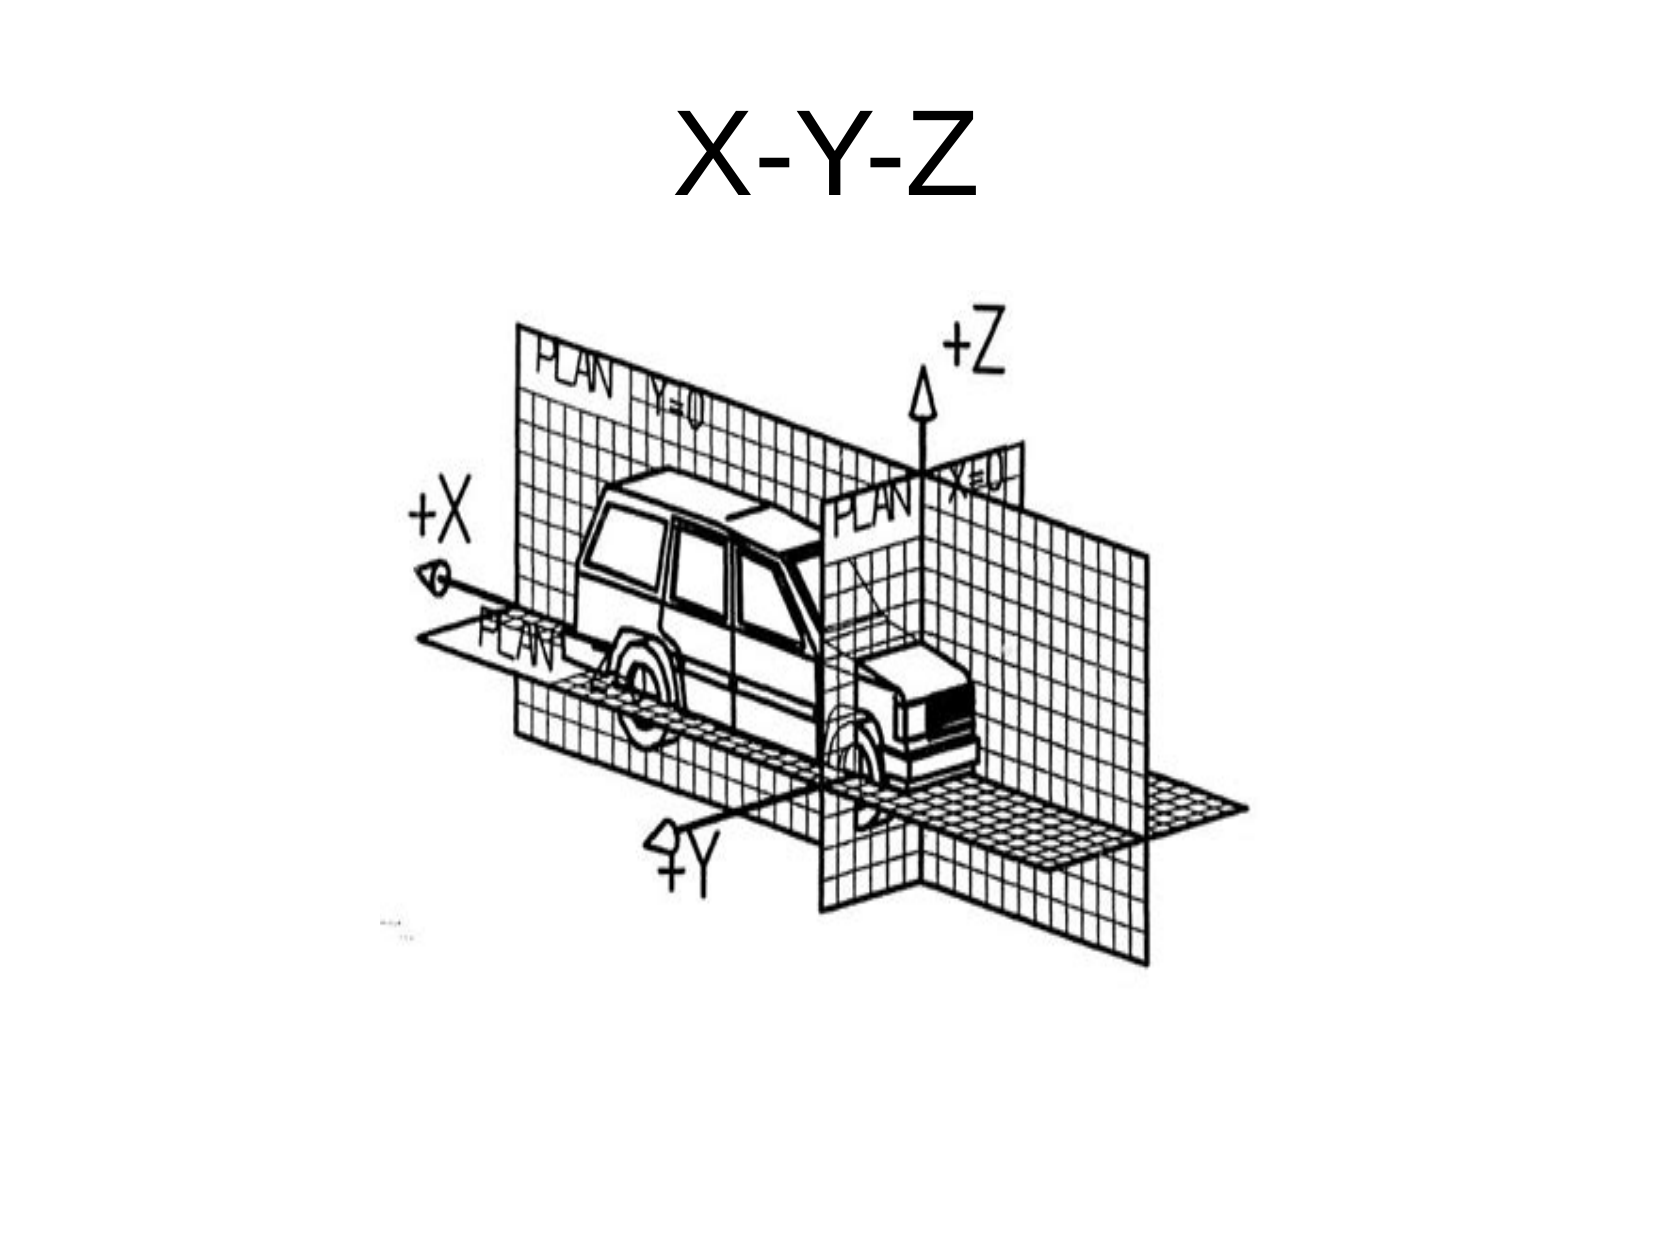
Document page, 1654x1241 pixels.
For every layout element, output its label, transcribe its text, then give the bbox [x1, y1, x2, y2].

picture [380, 290, 1273, 1010]
title X-Y-Z [82, 49, 1571, 257]
